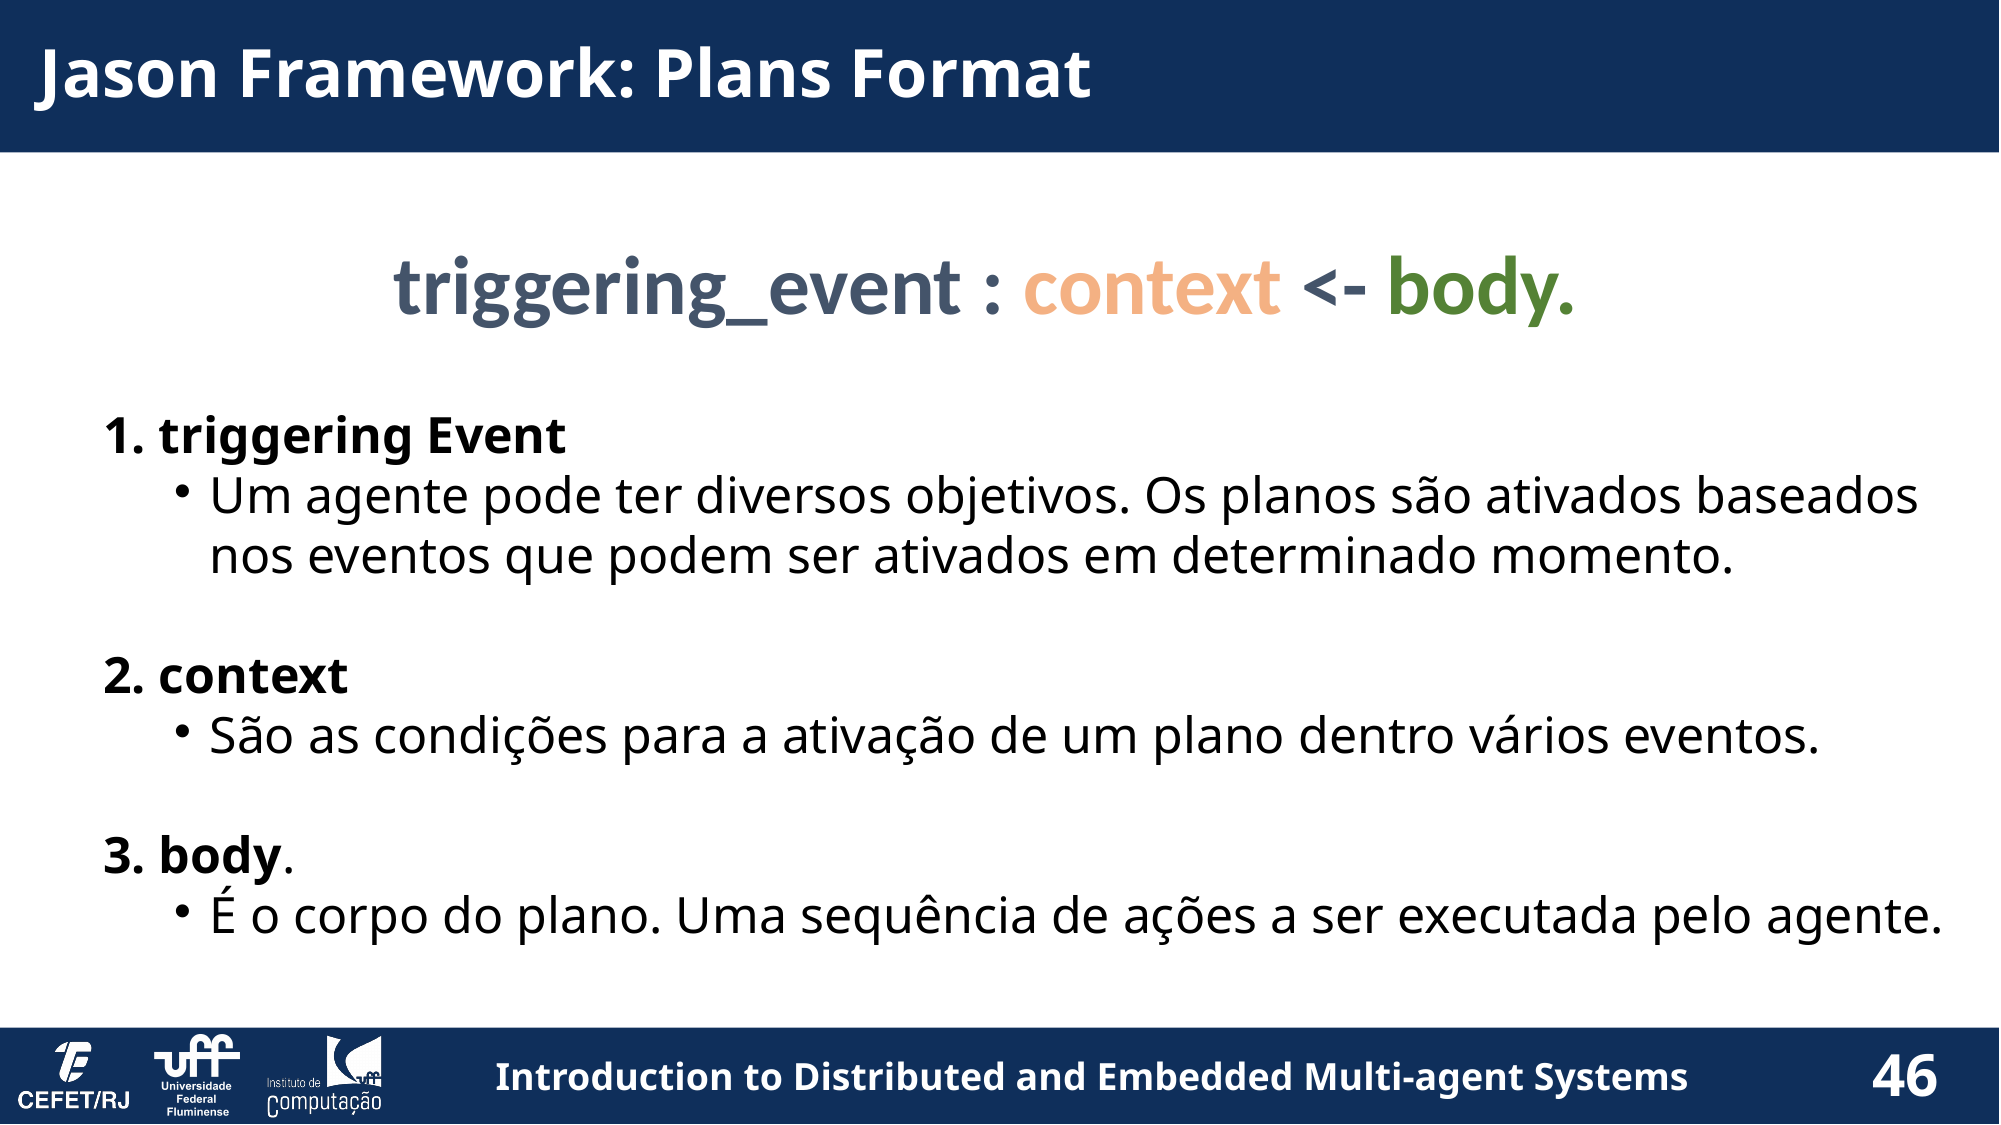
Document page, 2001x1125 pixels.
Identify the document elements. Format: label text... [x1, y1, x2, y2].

text_box triggering Event Um agente pode ter diversos objetivos. Os planos são ativados baseados nos eventos que podem ser ativados em determinado momento. context São as condições para a ativação de um plano dentro vários eventos. body. É o corpo do plano. Uma sequência de ações a ser executada pelo agente. [88, 336, 2000, 1012]
picture [265, 1033, 383, 1118]
text_box triggering_event : context <- body. [94, 224, 1896, 336]
picture [153, 1033, 241, 1121]
text_box Jason Framework: Plans Format [25, 23, 1999, 119]
picture [18, 1021, 129, 1125]
